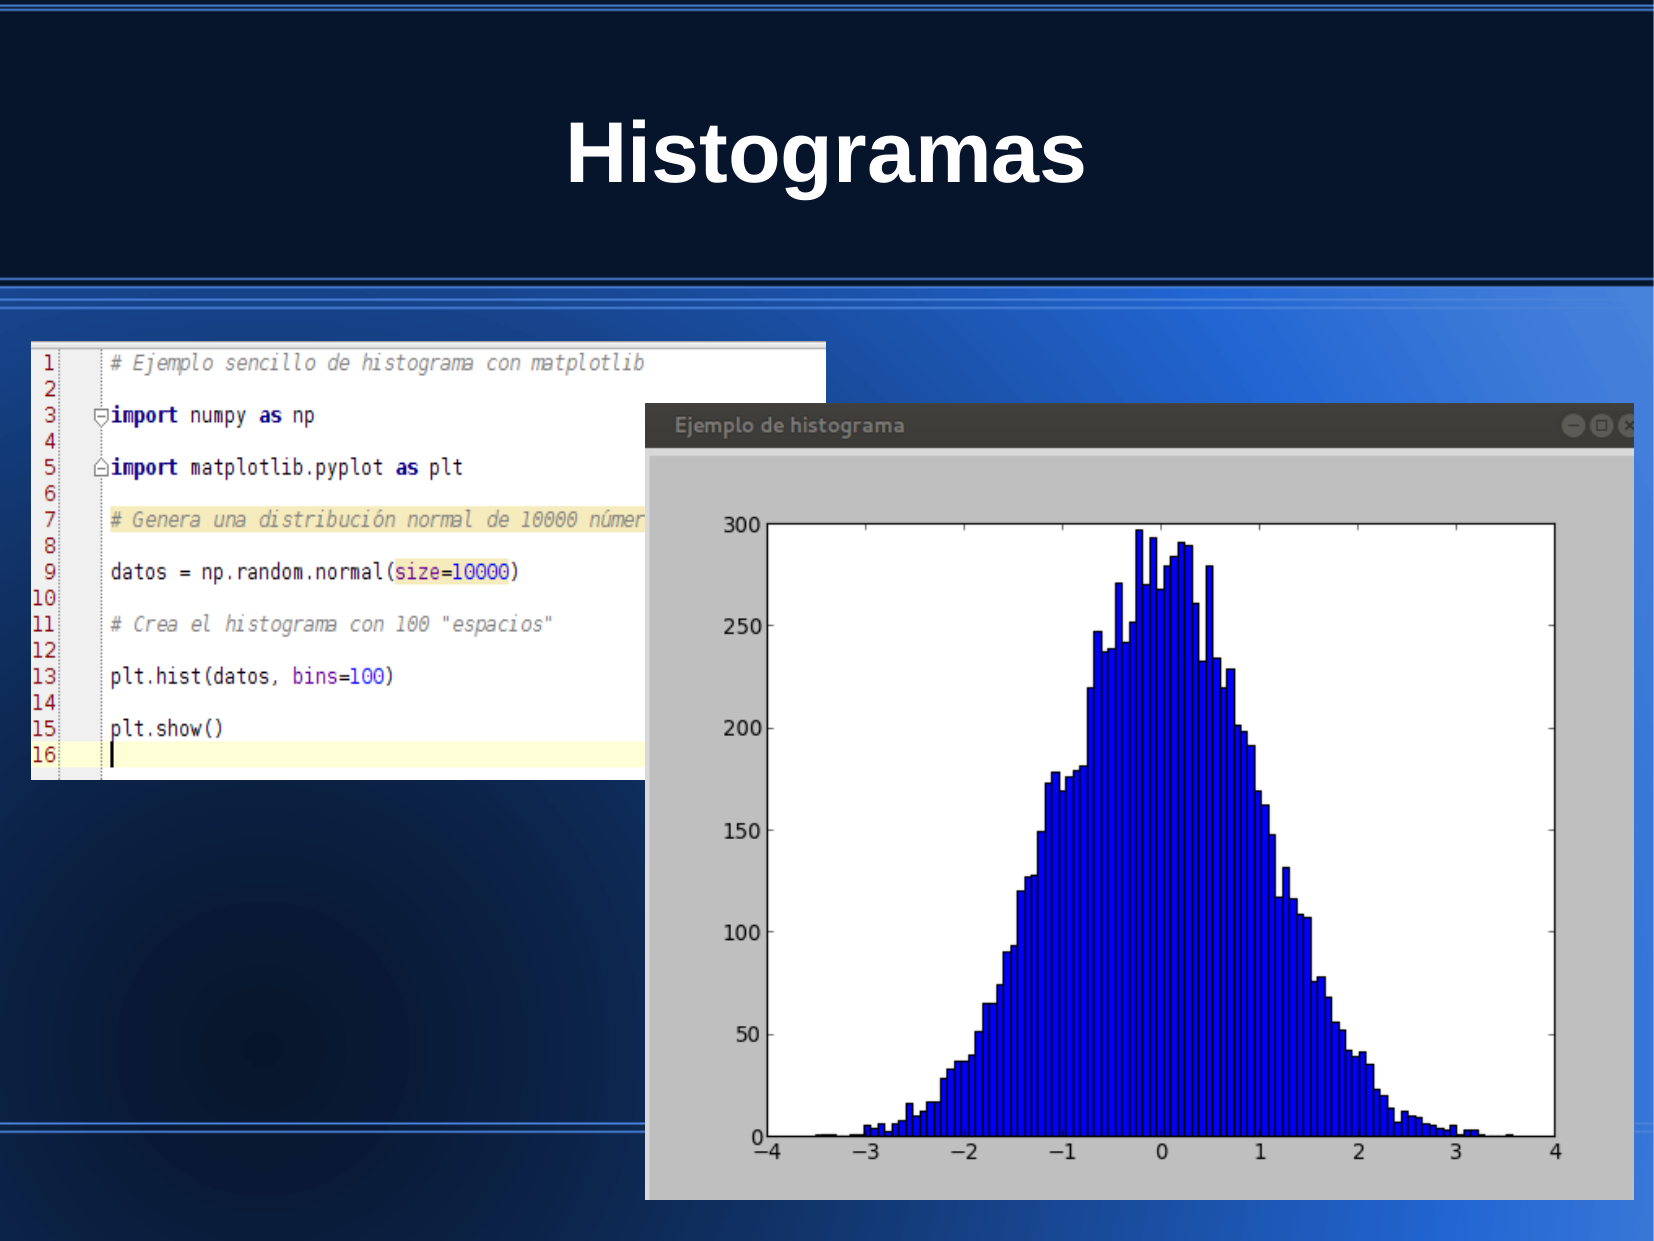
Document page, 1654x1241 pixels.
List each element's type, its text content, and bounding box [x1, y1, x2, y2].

picture [0, 0, 1654, 1241]
title Histogramas [82, 49, 1571, 257]
